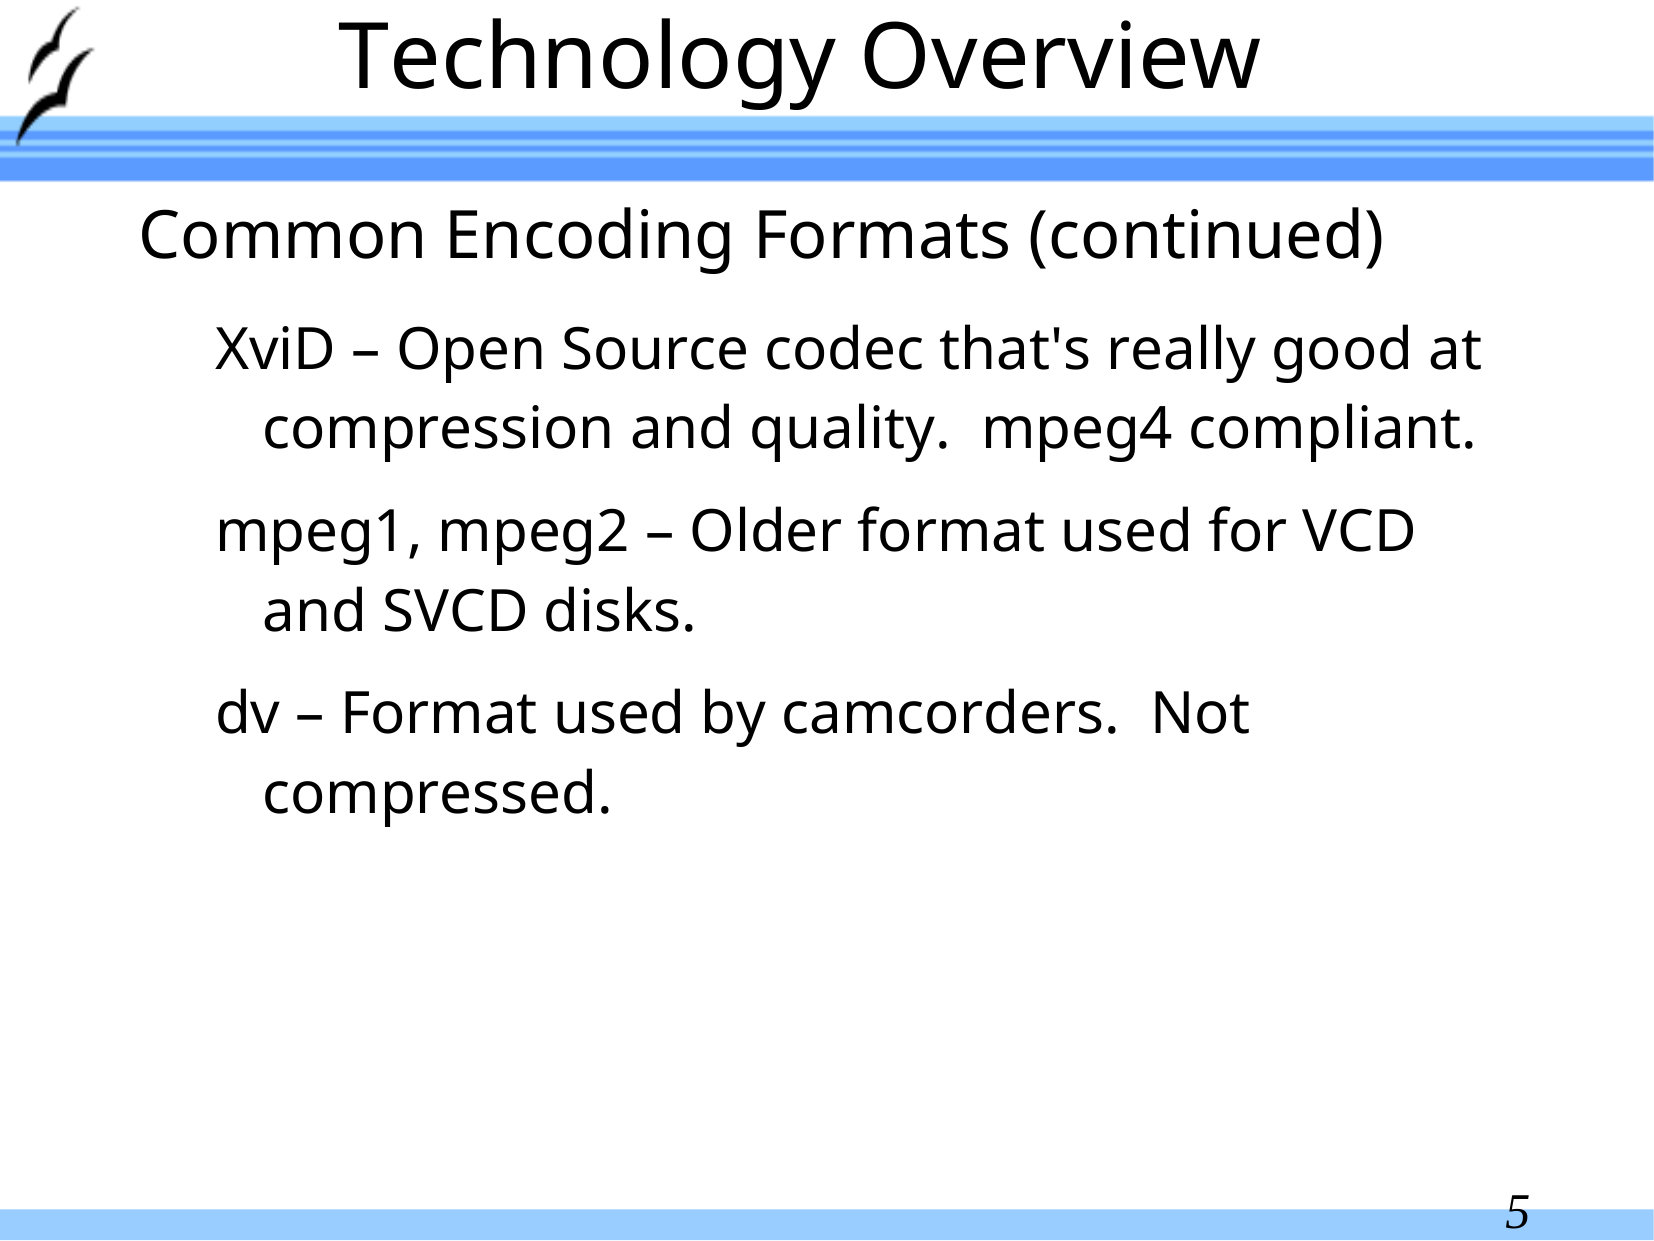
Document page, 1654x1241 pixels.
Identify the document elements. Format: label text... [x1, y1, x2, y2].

picture [0, 0, 1654, 188]
title Technology Overview [94, 0, 1507, 121]
list Common Encoding Formats (continued) XviD – Open Source codec that's really good at compression and quality. mpeg4 compliant. mpeg1, mpeg2 – Older format used for VCD and SVCD disks. dv – Format used by camcorders. Not compressed. [120, 187, 1533, 1195]
